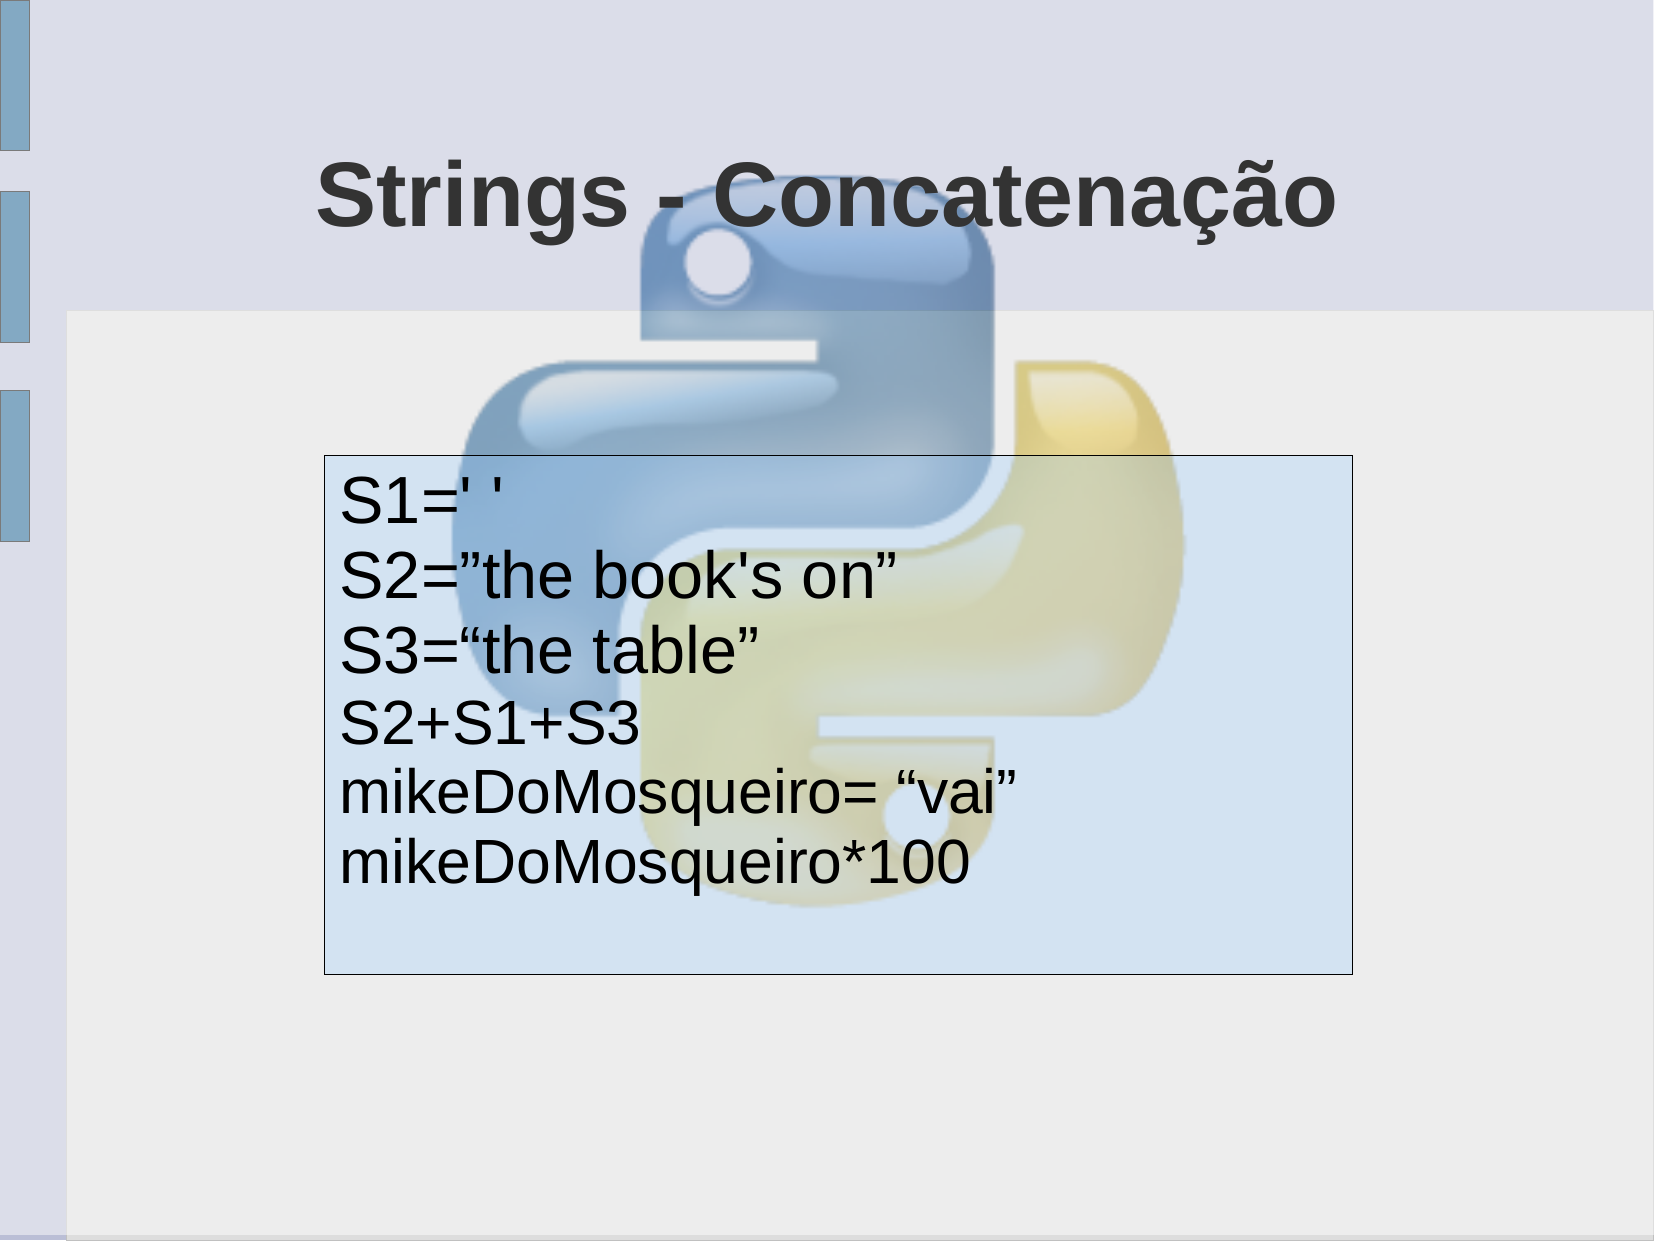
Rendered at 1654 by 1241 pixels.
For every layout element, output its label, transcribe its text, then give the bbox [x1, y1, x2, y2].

picture [0, 0, 1654, 1235]
text_box S1=' ' S2=”the book's on” S3=“the table” S2+S1+S3 mikeDoMosqueiro= “vai” mikeDoMosqueiro*100 [324, 455, 1353, 975]
title Strings - Concatenação [121, 91, 1534, 299]
